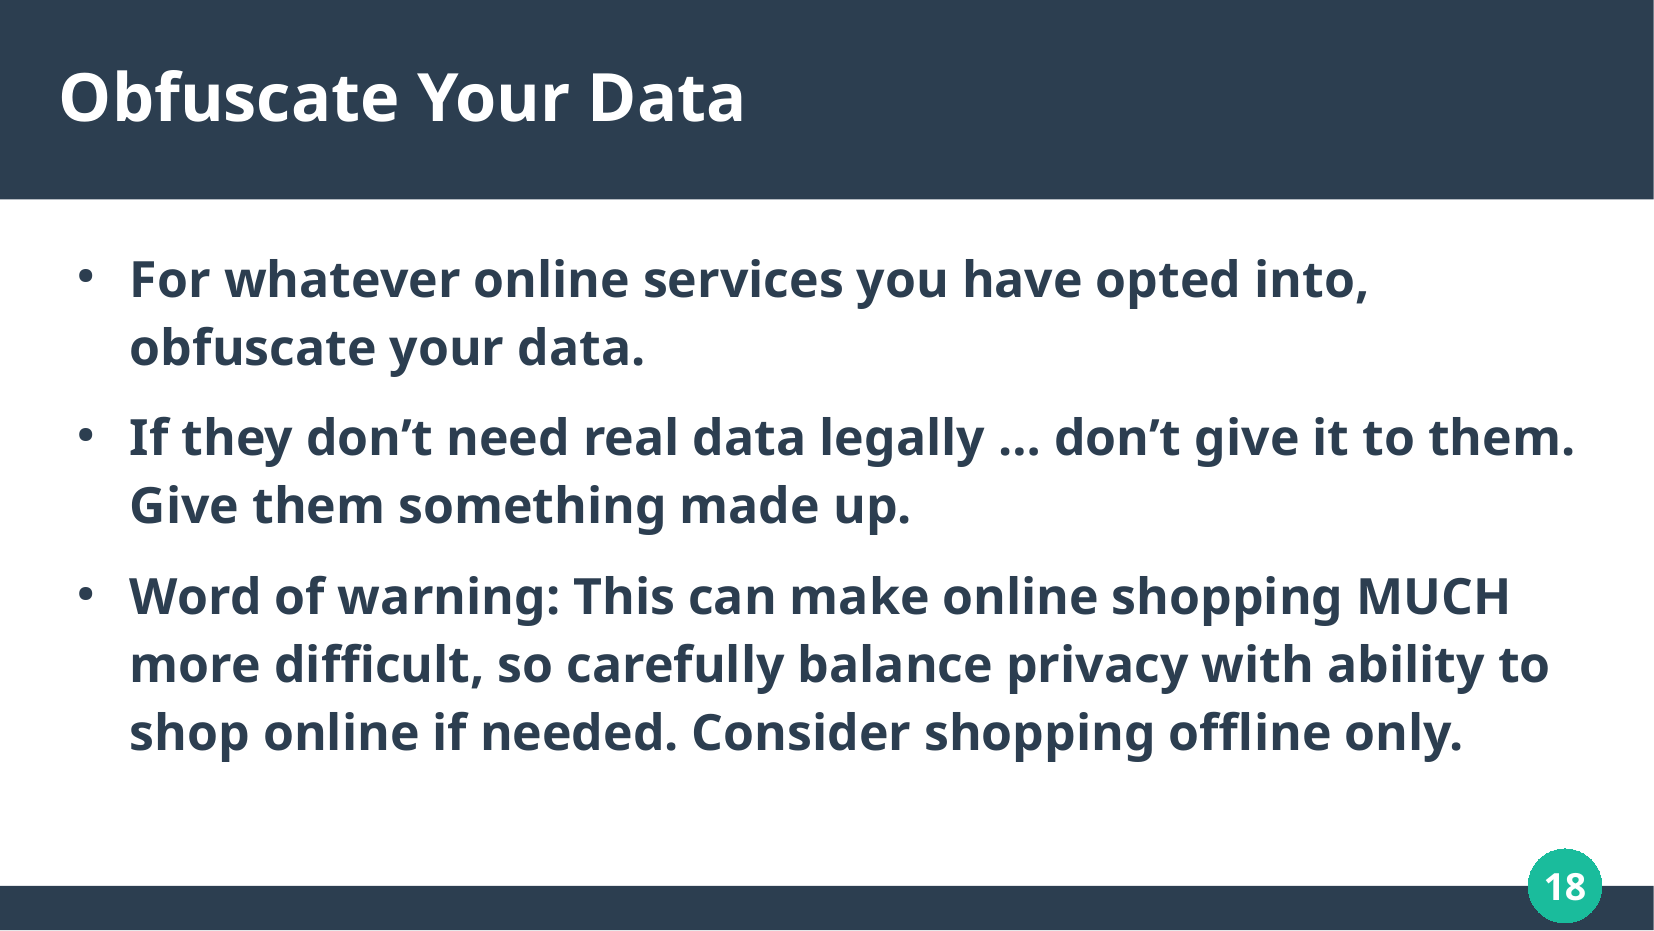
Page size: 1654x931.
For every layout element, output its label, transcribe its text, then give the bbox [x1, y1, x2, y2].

list For whatever online services you have opted into, obfuscate your data. If they don’t need real data legally … don’t give it to them. Give them something made up. Word of warning: This can make online shopping MUCH more difficult, so carefully balance privacy with ability to shop online if needed. Consider shopping offline only. [59, 243, 1595, 864]
title Obfuscate Your Data [59, 37, 1595, 155]
